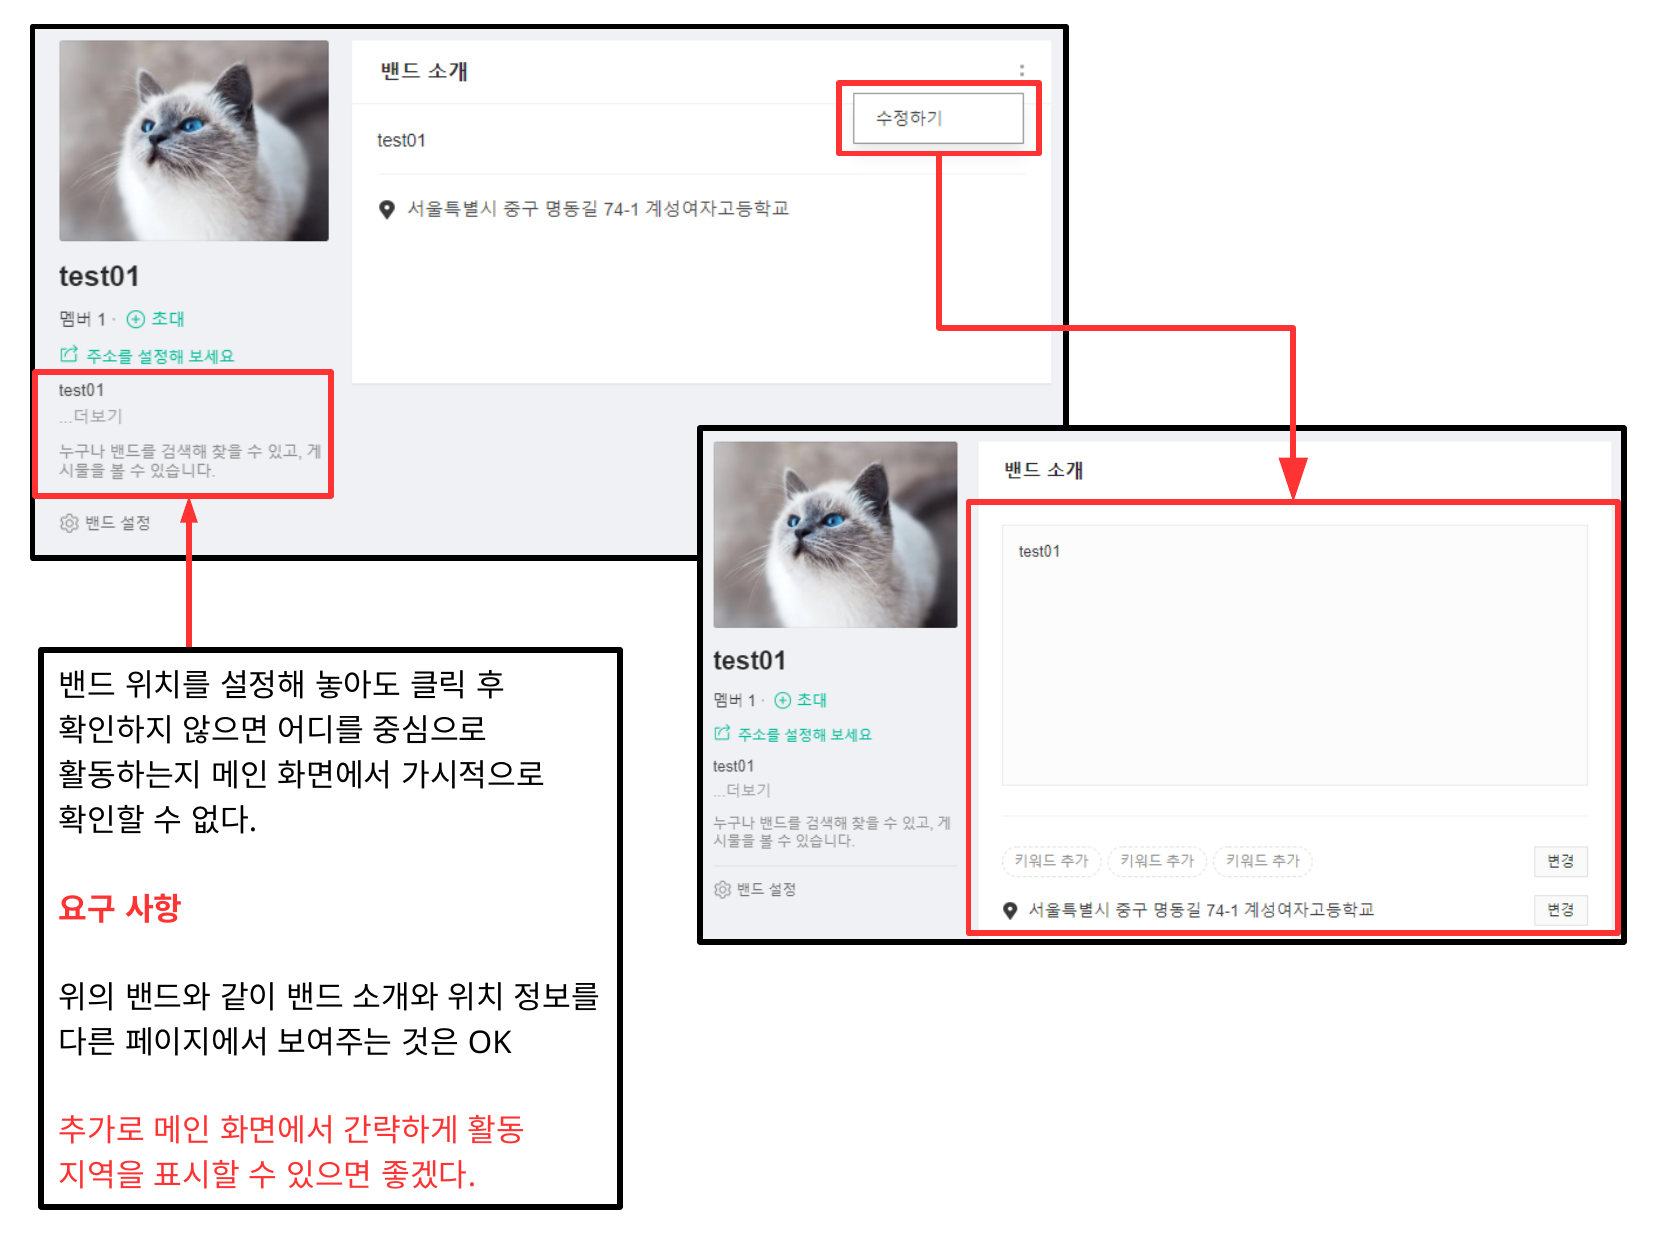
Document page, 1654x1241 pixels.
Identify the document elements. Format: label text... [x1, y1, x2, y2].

picture [35, 29, 1063, 556]
text_box 밴드 위치를 설정해 놓아도 클릭 후 확인하지 않으면 어디를 중심으로 활동하는지 메인 화면에서 가시적으로 확인할 수 없다. 요구 사항 위의 밴드와 같이 밴드 소개와 위치 정보를 다른 페이지에서 보여주는 것은 OK 추가로 메인 화면에서 간략하게 활동 지역을 표시할 수 있으면 좋겠다. [41, 649, 621, 1139]
picture [35, 499, 187, 556]
picture [842, 86, 1036, 151]
picture [38, 375, 328, 493]
picture [971, 505, 1615, 930]
picture [1295, 431, 1621, 499]
picture [702, 431, 1621, 939]
